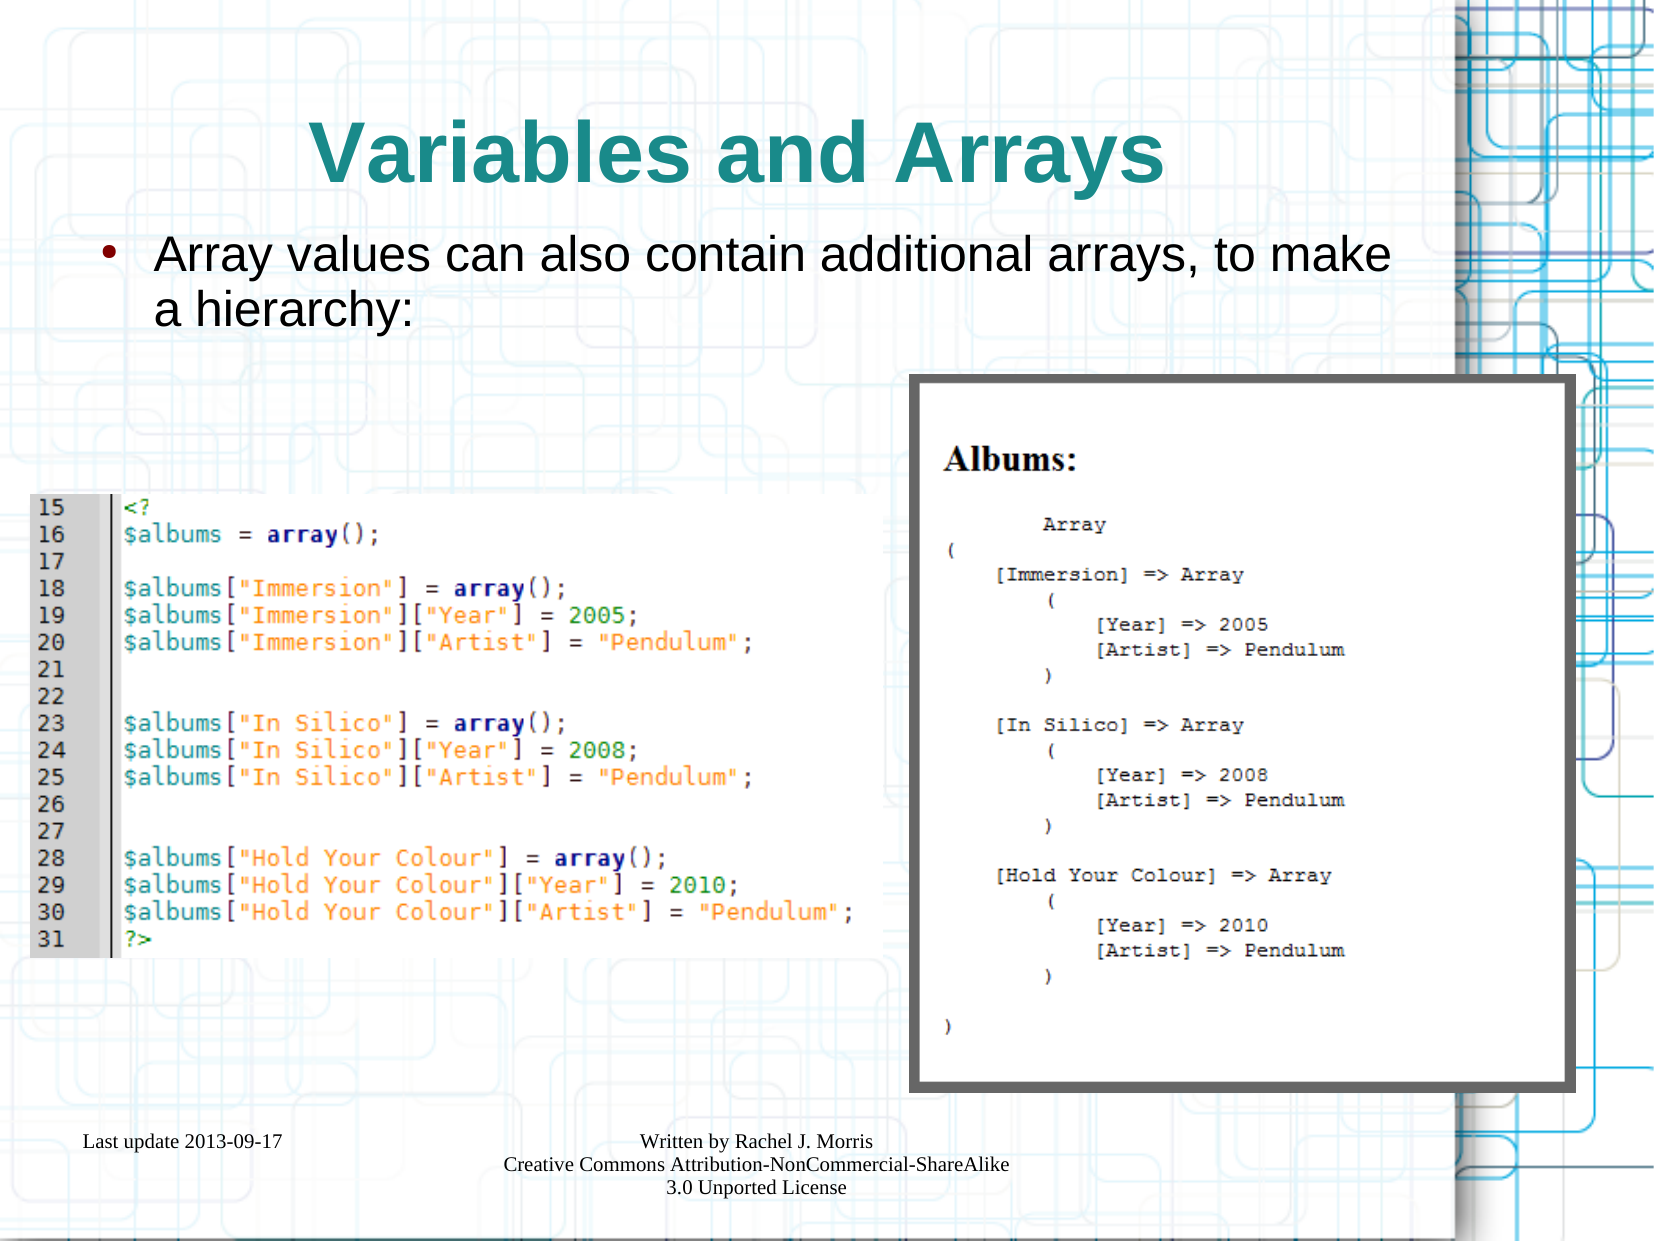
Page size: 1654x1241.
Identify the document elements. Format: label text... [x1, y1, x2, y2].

list Array values can also contain additional arrays, to make a hierarchy: [82, 225, 1418, 946]
title Variables and Arrays [59, 49, 1418, 257]
picture [0, 0, 1654, 1241]
